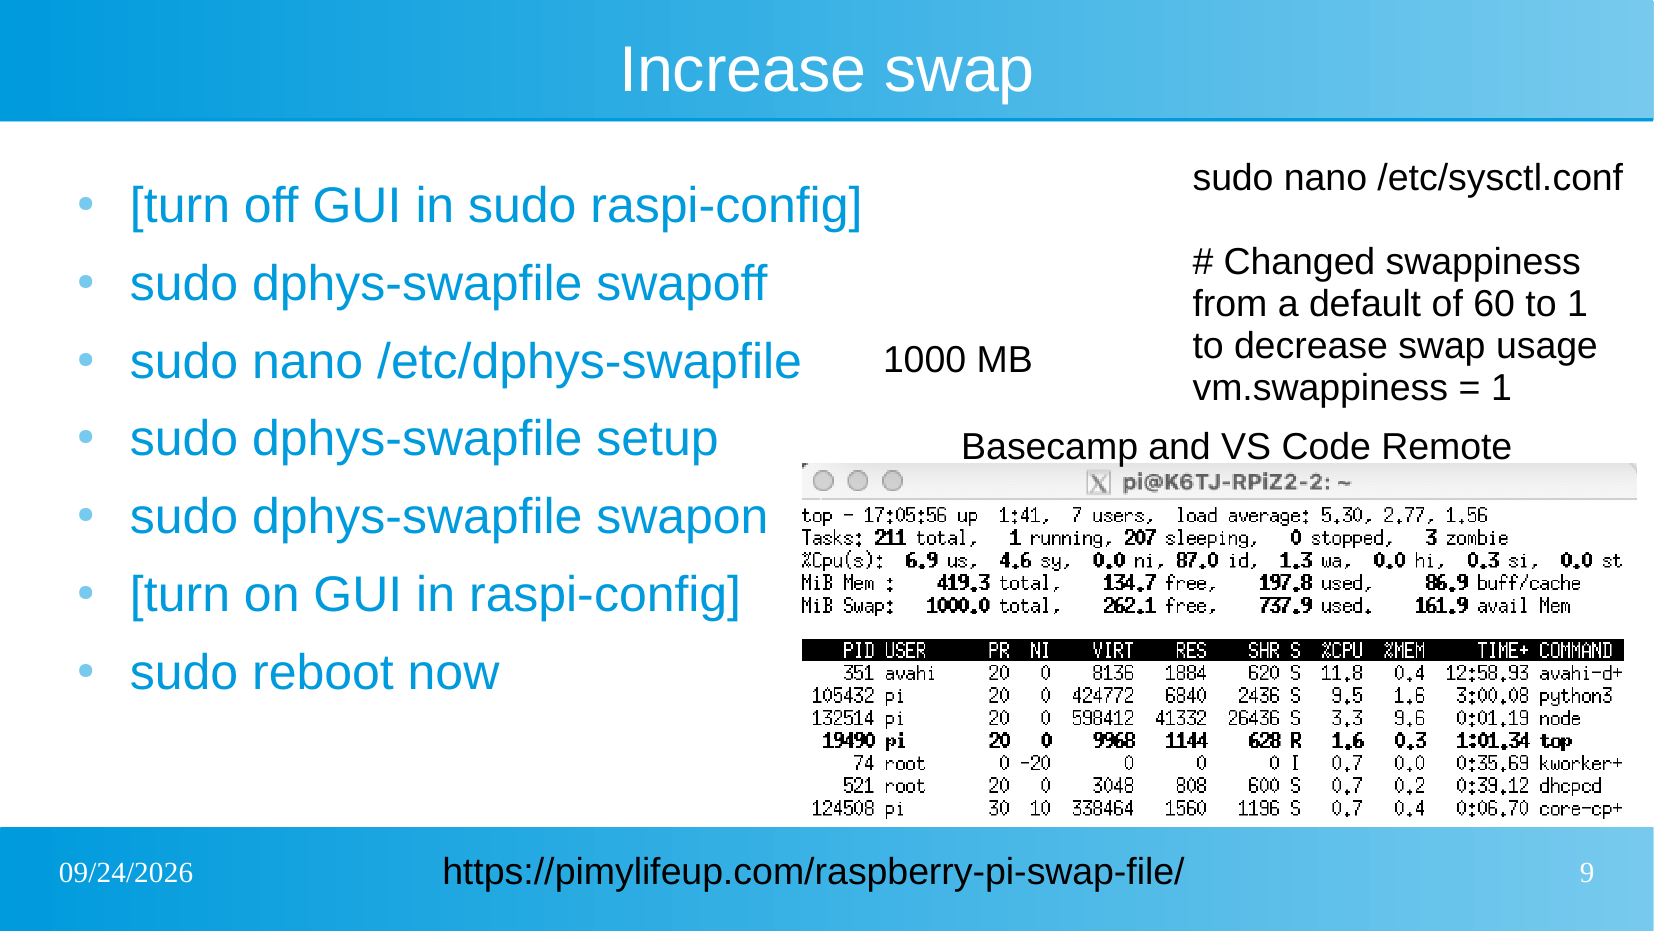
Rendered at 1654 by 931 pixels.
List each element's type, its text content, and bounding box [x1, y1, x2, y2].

picture [802, 463, 1637, 822]
title Increase swap [59, 29, 1595, 108]
text_box 1000 MB [868, 330, 1052, 430]
text_box sudo nano /etc/sysctl.conf # Changed swappiness from a default of 60 to 1 to decrease swap usage vm.swappiness = 1 [1177, 148, 1639, 458]
list [turn off GUI in sudo raspi-config] sudo dphys-swapfile swapoff sudo nano /etc/dphys-swapfile sudo dphys-swapfile setup sudo dphys-swapfile swapon [turn on GUI in raspi-config] sudo reboot now [59, 177, 1177, 768]
text_box Basecamp and VS Code Remote [946, 417, 1529, 475]
text_box https://pimylifeup.com/raspberry-pi-swap-file/ [427, 843, 1201, 931]
